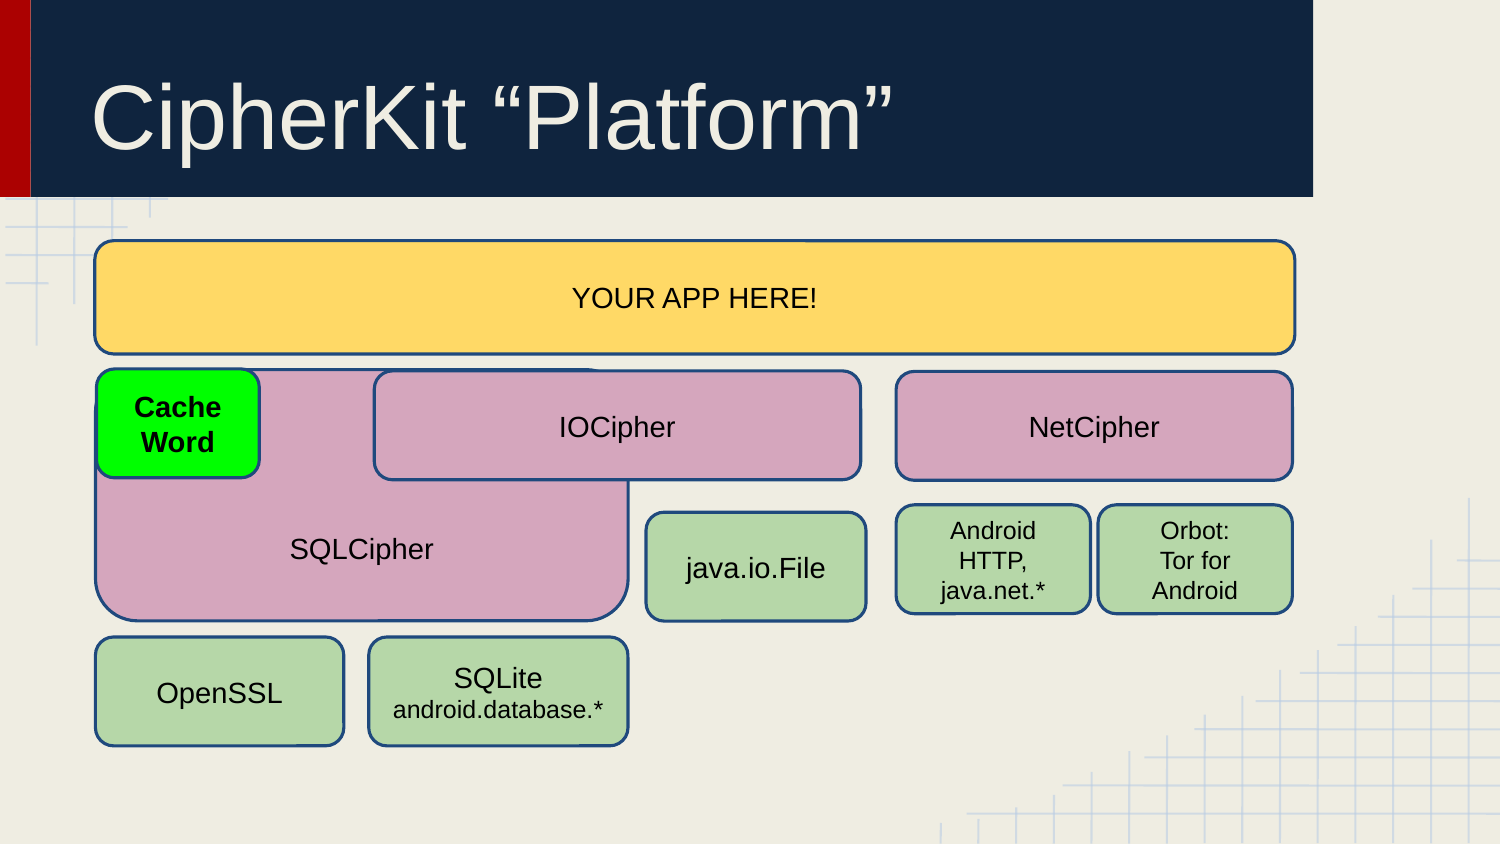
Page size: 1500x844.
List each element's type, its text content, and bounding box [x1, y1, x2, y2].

text_box Cache Word [96, 368, 260, 478]
text_box Android HTTP, java.net.* [896, 504, 1091, 614]
text_box NetCipher [896, 371, 1293, 481]
text_box java.io.File [646, 512, 867, 622]
text_box YOUR APP HERE! [94, 240, 1295, 354]
text_box Orbot: Tor for Android [1098, 504, 1293, 614]
text_box SQLite android.database.* [368, 636, 628, 746]
text_box IOCipher [374, 370, 861, 480]
title CipherKit “Platform” [75, 16, 1276, 183]
text_box SQLCipher [95, 369, 629, 621]
text_box OpenSSL [95, 636, 344, 746]
